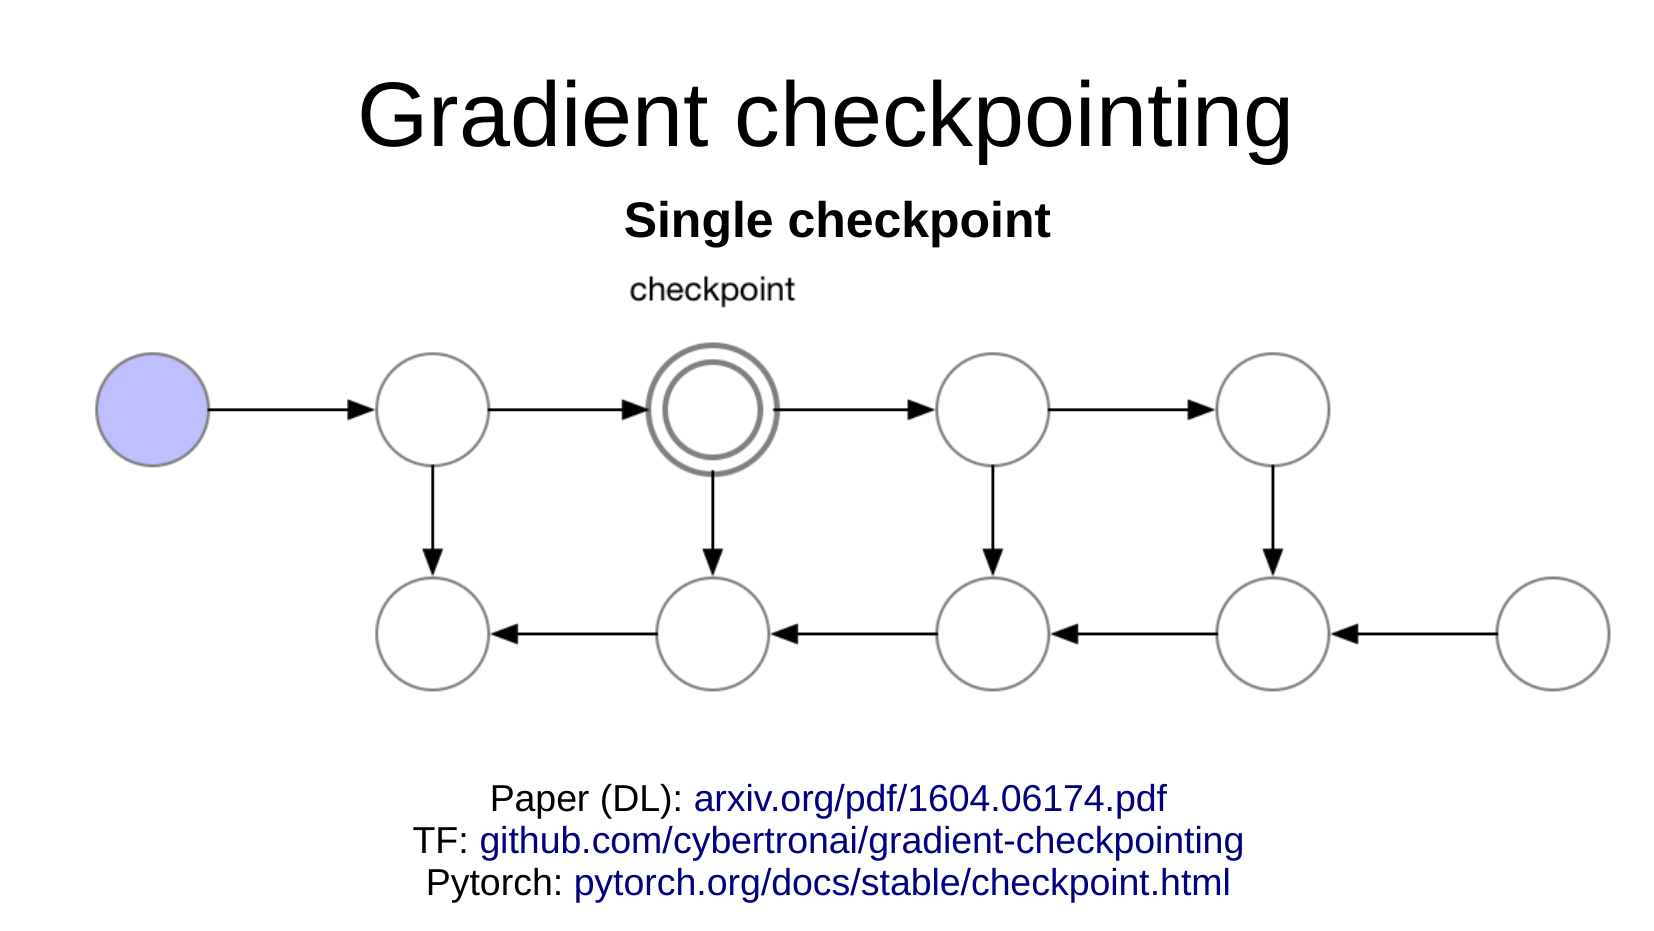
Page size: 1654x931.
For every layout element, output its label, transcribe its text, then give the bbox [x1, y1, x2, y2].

title Gradient checkpointing [82, 37, 1571, 193]
text_box Paper (DL): arxiv.org/pdf/1604.06174.pdf TF: github.com/cybertronai/gradient-checkpointing Pytorch: pytorch.org/docs/stable/checkpoint.html [374, 770, 1283, 931]
text_box Single checkpoint [570, 184, 1105, 253]
picture [94, 253, 1612, 693]
